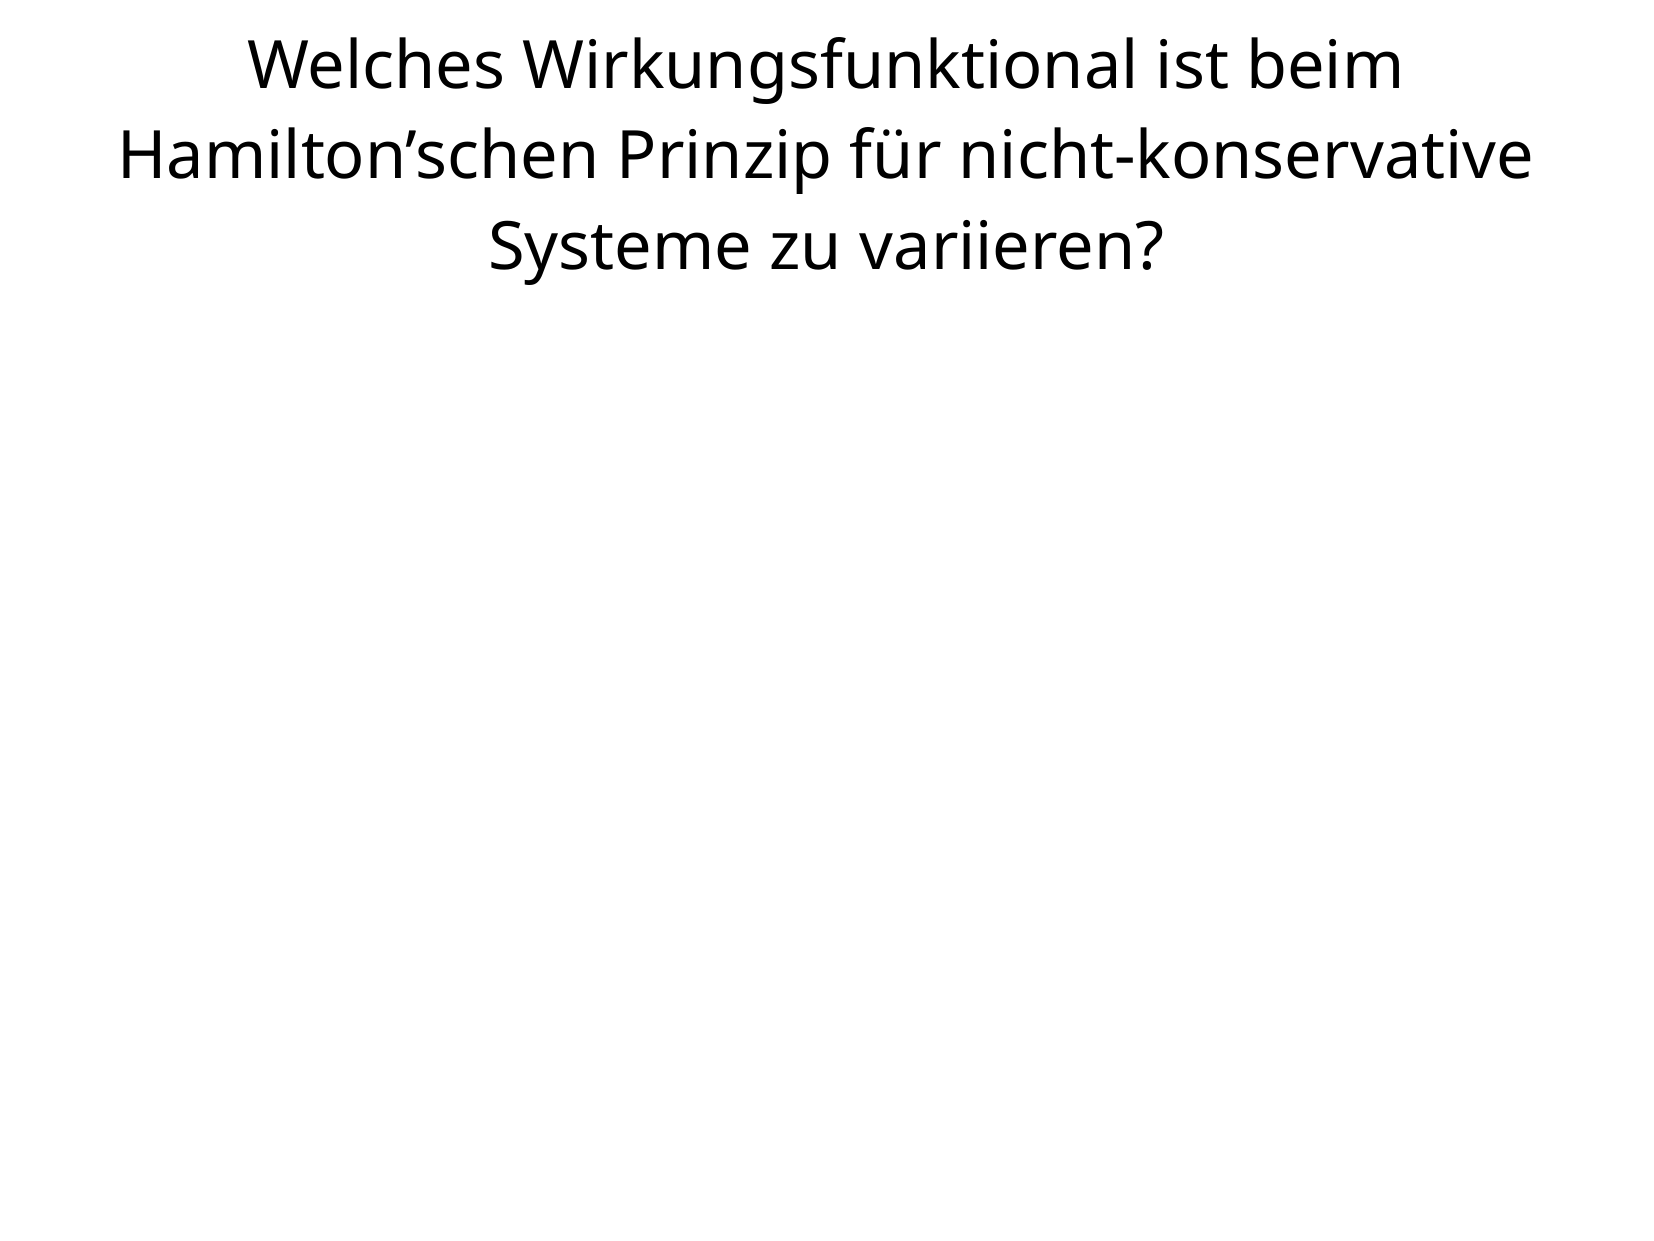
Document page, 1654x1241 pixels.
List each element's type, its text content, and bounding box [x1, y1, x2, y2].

title Welches Wirkungsfunktional ist beim Hamilton’schen Prinzip für nicht-konservative Systeme zu variieren? [82, 19, 1571, 287]
